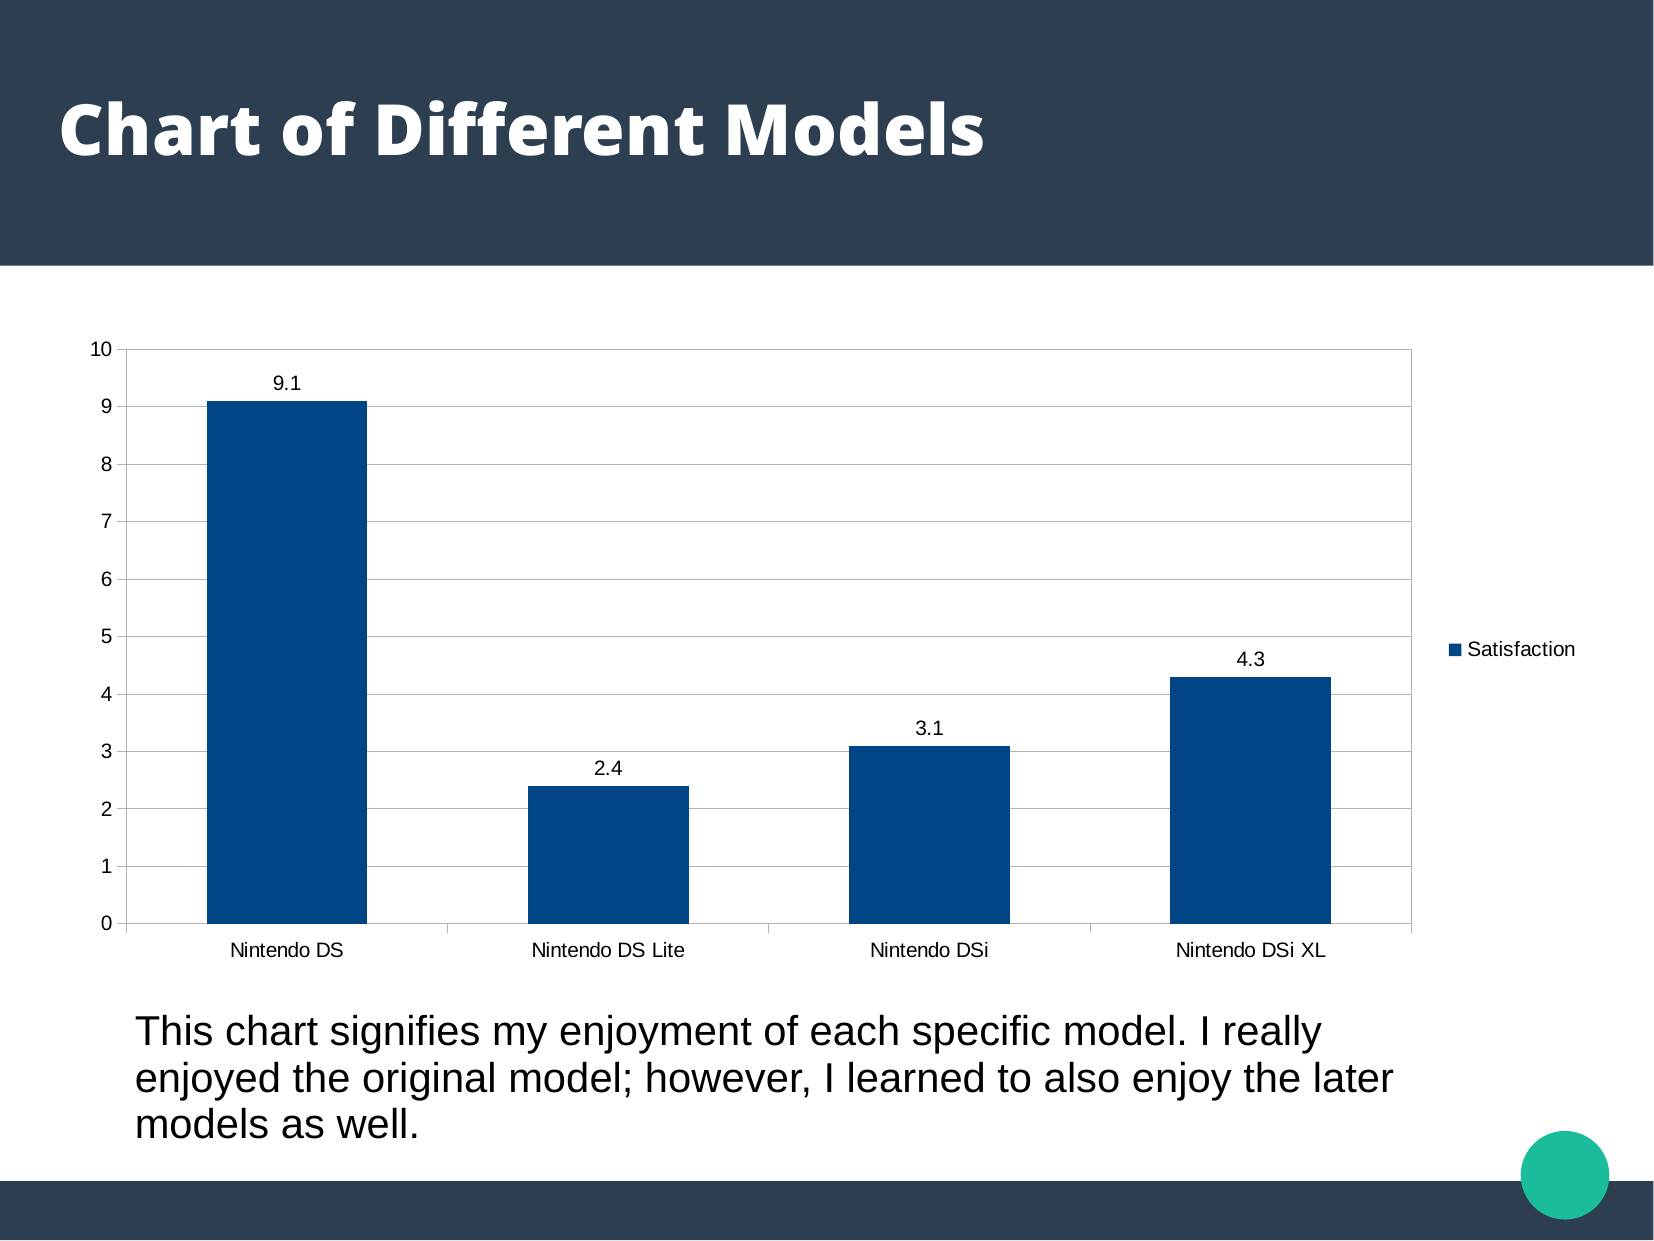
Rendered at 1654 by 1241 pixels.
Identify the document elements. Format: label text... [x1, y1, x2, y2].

title Chart of Different Models [59, 49, 1595, 207]
text_box This chart signifies my enjoyment of each specific model. I really enjoyed the original model; however, I learned to also enjoy the later models as well. [120, 1000, 1456, 1156]
chart [59, 324, 1595, 976]
